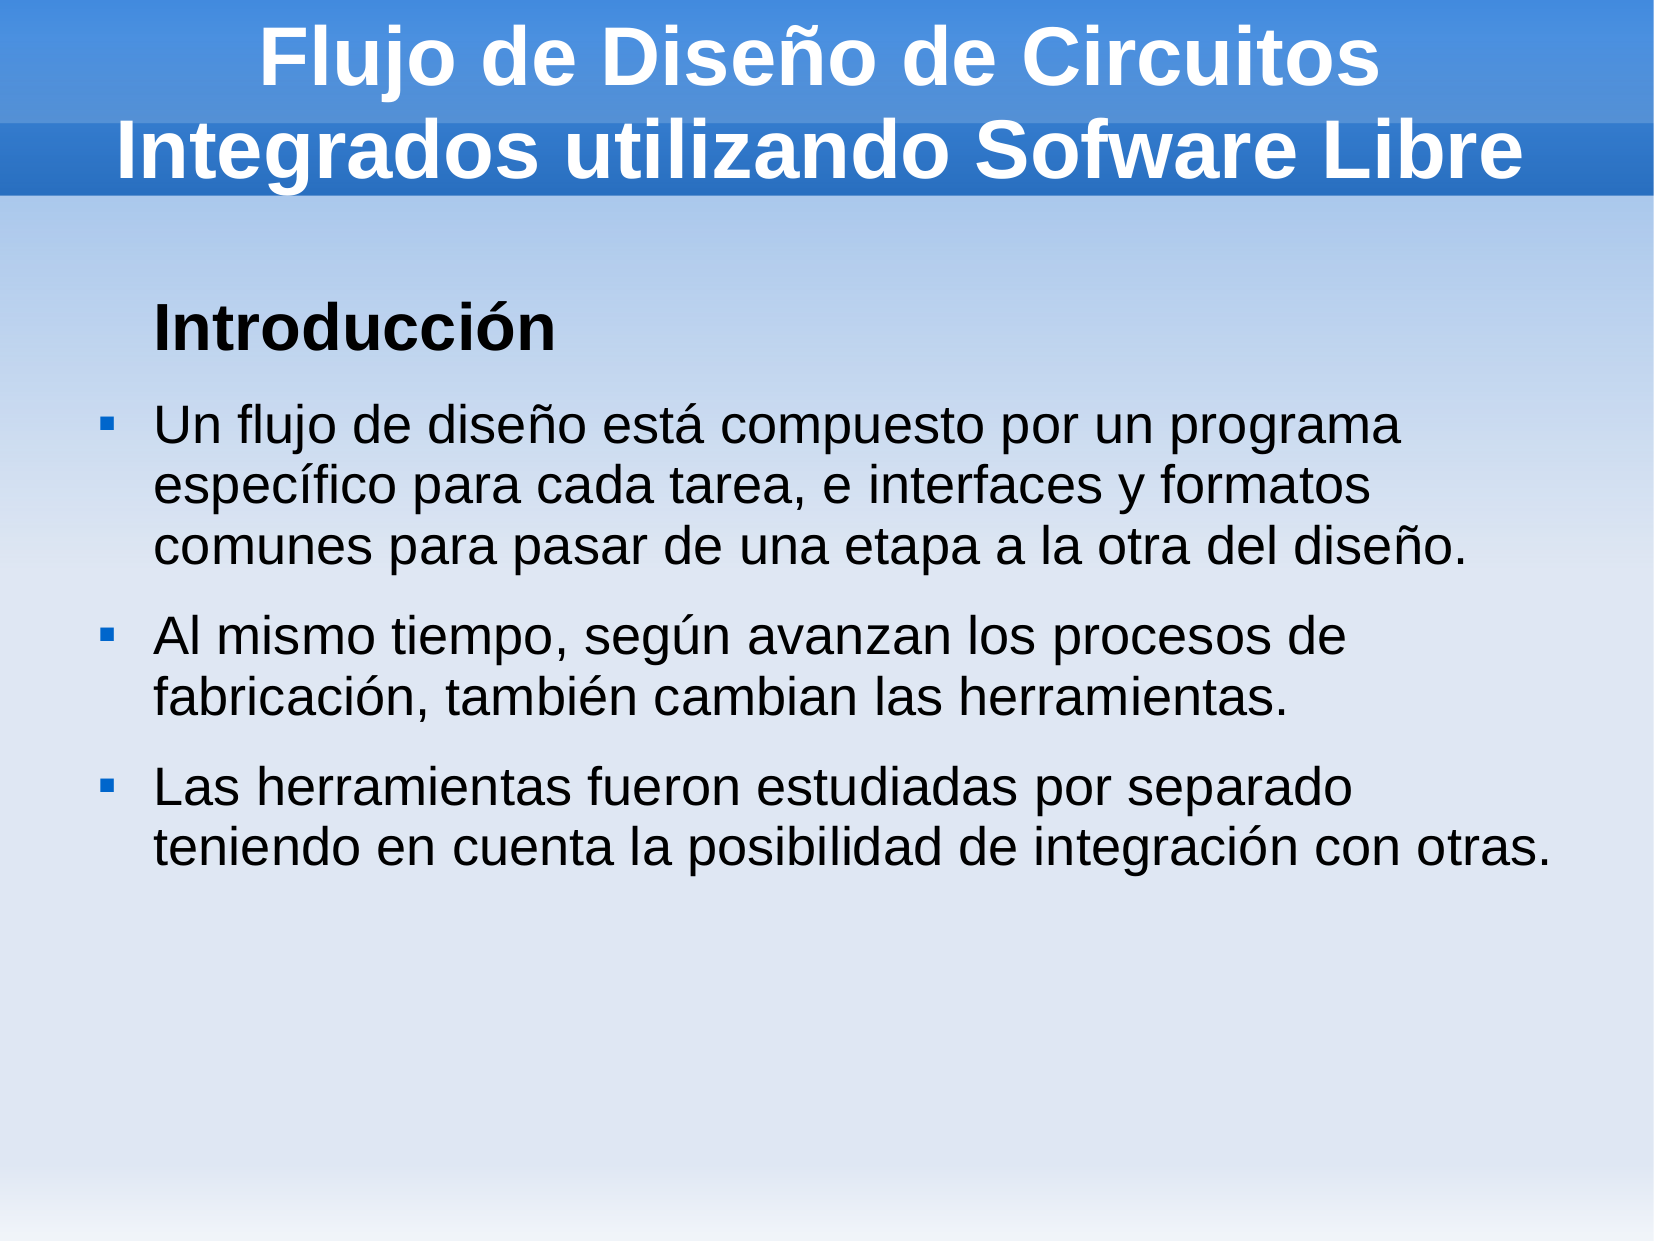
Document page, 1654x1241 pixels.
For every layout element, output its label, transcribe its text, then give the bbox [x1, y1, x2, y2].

title Flujo de Diseño de Circuitos Integrados utilizando Sofware Libre [76, 7, 1565, 200]
list Introducción Un flujo de diseño está compuesto por un programa específico para cada tarea, e interfaces y formatos comunes para pasar de una etapa a la otra del diseño. Al mismo tiempo, según avanzan los procesos de fabricación, también cambian las herramientas. Las herramientas fueron estudiadas por separado teniendo en cuenta la posibilidad de integración con otras. [82, 290, 1571, 1094]
picture [0, 0, 1654, 1241]
